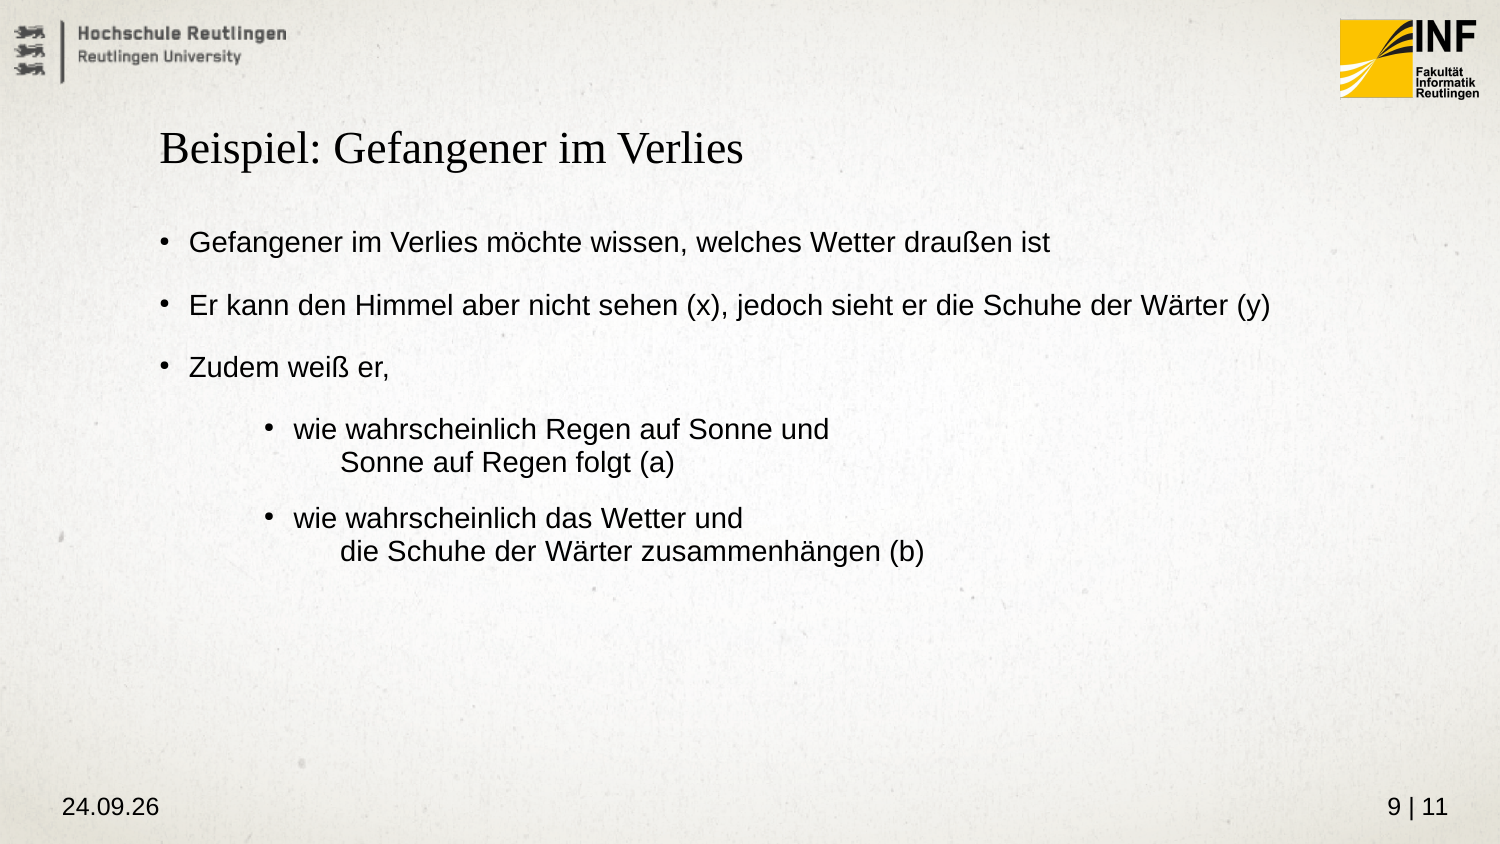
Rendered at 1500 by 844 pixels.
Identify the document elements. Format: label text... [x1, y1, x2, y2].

title Beispiel: Gefangener im Verlies [159, 106, 1341, 188]
picture [0, 0, 1500, 844]
list Gefangener im Verlies möchte wissen, welches Wetter draußen ist Er kann den Himmel aber nicht sehen (x), jedoch sieht er die Schuhe der Wärter (y) Zudem weiß er, wie wahrscheinlich Regen auf Sonne und Sonne auf Regen folgt (a) wie wahrscheinlich das Wetter und die Schuhe der Wärter zusammenhängen (b) [159, 224, 1341, 732]
